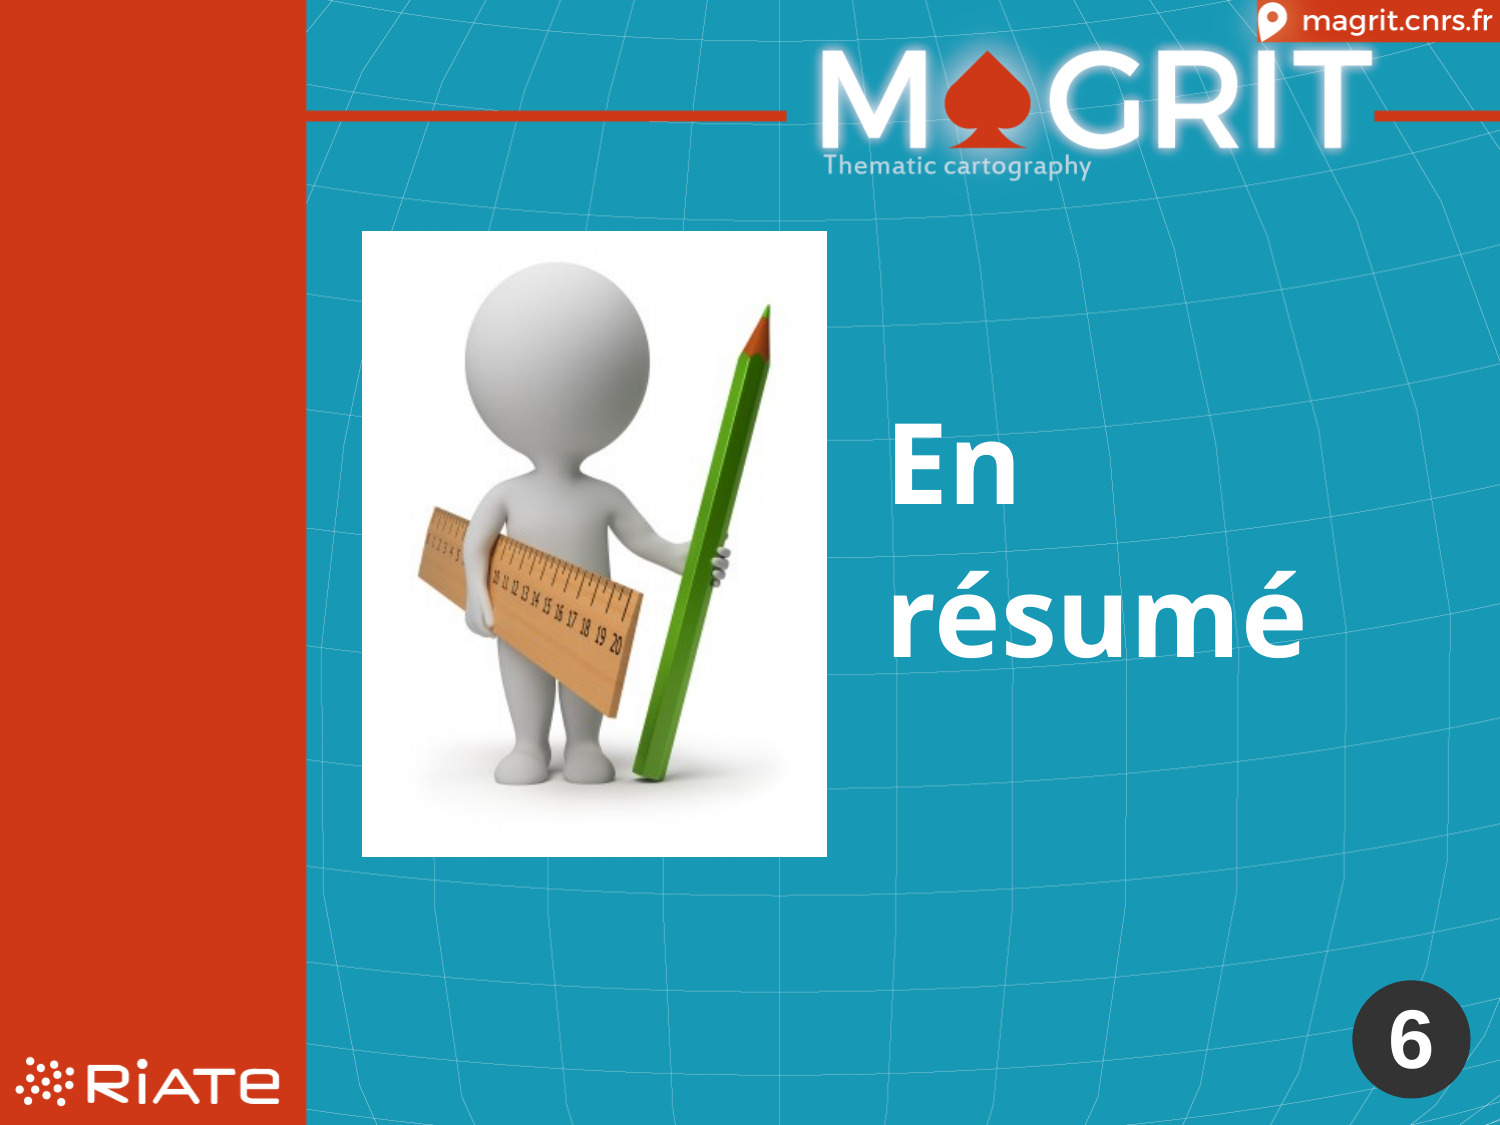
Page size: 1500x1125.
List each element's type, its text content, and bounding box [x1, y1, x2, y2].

title En résumé [885, 341, 1422, 734]
text_box 6 [1352, 980, 1471, 1099]
picture [0, 0, 1500, 1125]
